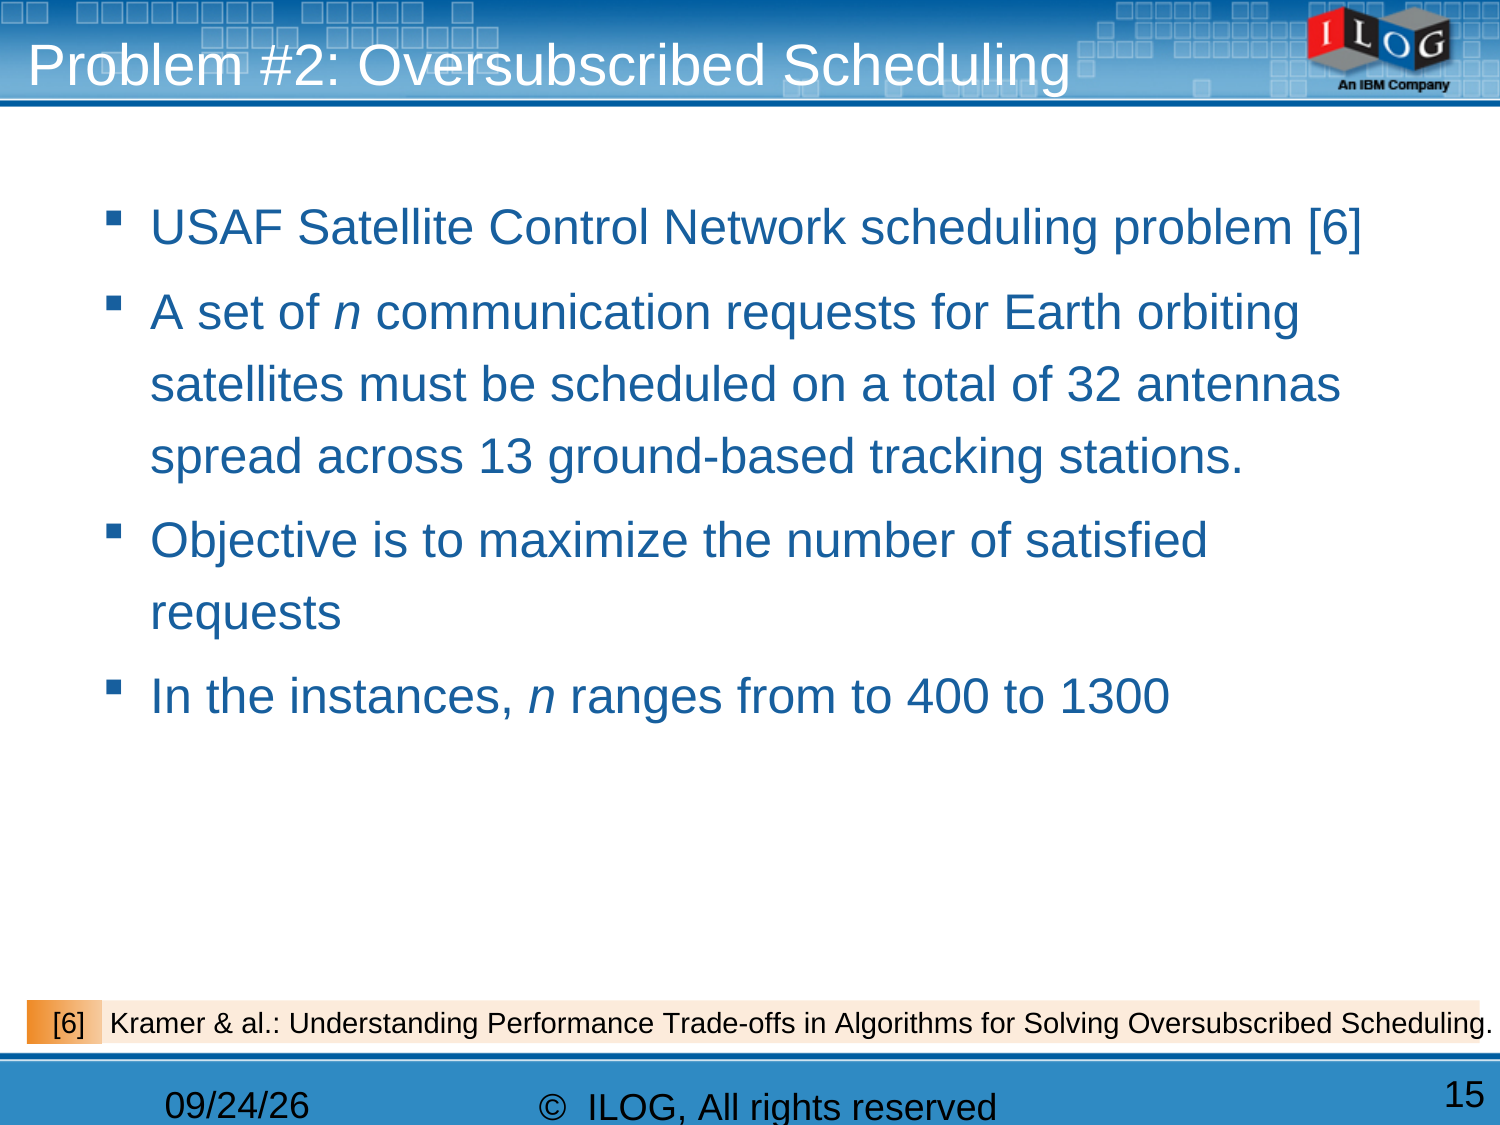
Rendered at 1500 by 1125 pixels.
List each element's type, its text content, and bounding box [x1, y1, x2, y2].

picture [0, 0, 1500, 1125]
text_box [26, 1000, 37, 1044]
list USAF Satellite Control Network scheduling problem [6] A set of n communication requests for Earth orbiting satellites must be scheduled on a total of 32 antennas spread across 13 ground-based tracking stations. Objective is to maximize the number of satisfied requests In the instances, n ranges from to 400 to 1300 [87, 174, 1413, 996]
text_box [6] Kramer & al.: Understanding Performance Trade-offs in Algorithms for Solving Oversubscribed Scheduling. [37, 996, 1500, 1048]
title Problem #2: Oversubscribed Scheduling [12, 0, 1300, 144]
picture [775, 1102, 785, 1118]
